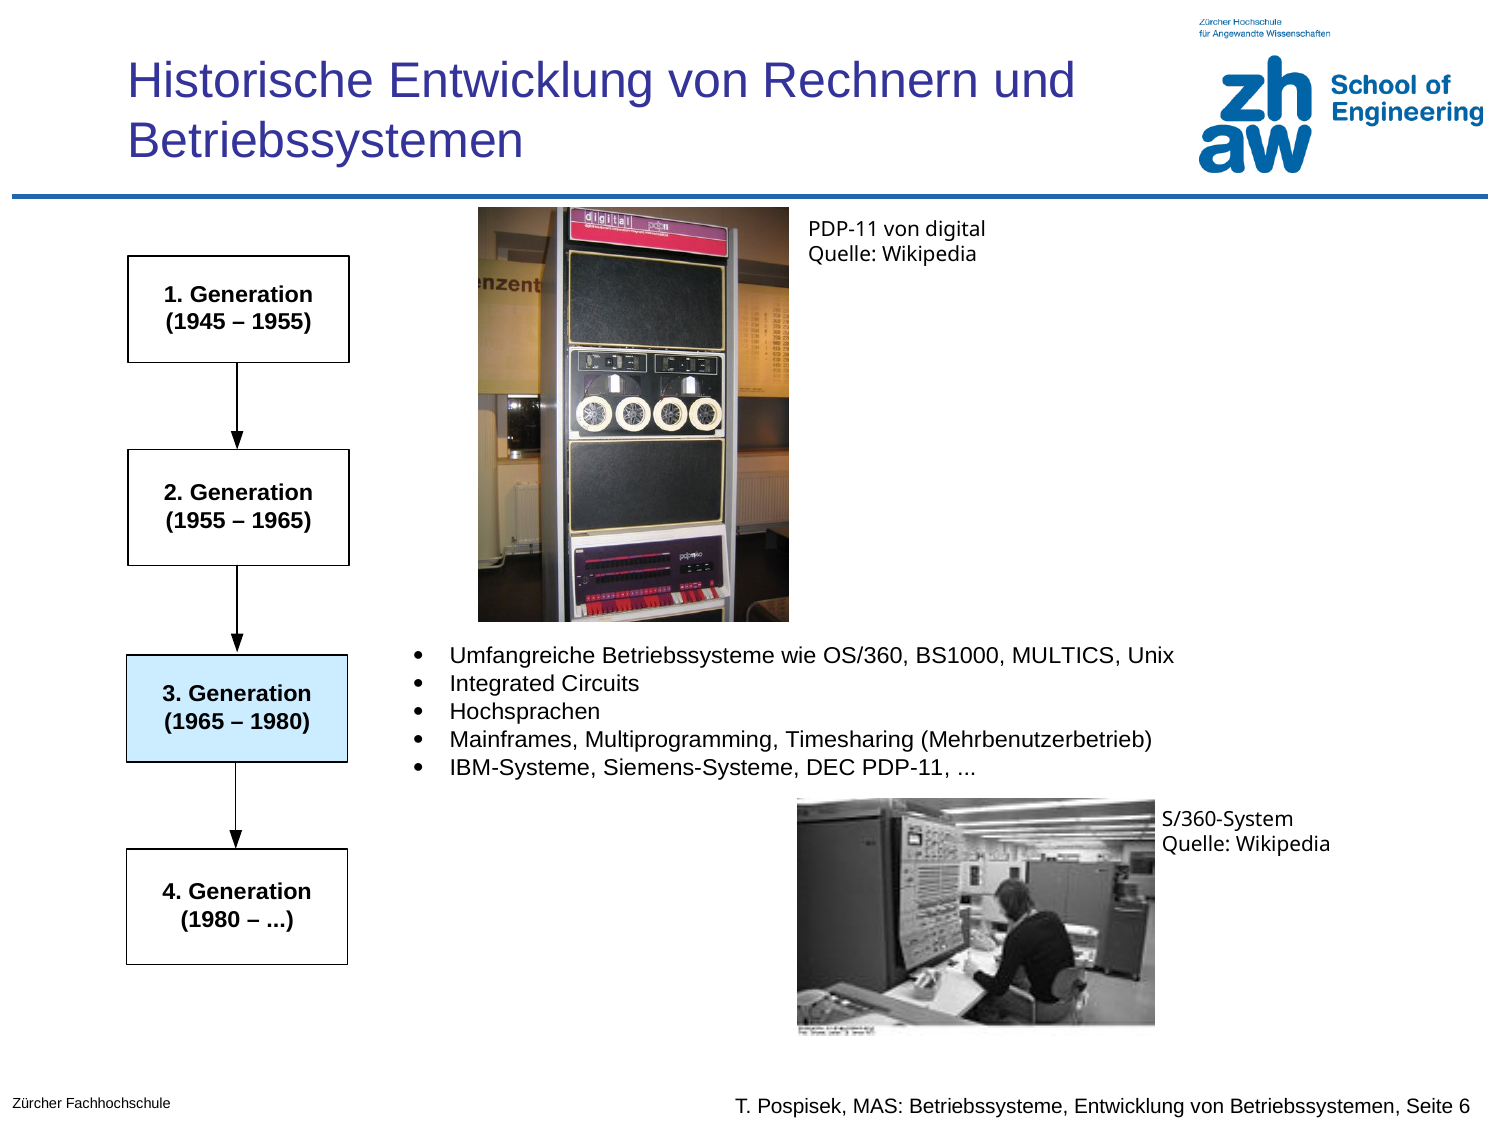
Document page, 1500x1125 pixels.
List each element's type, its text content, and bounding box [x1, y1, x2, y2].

text_box PDP-11 von digital Quelle: Wikipedia [793, 207, 1007, 252]
picture [1199, 19, 1483, 173]
text_box S/360-System Quelle: Wikipedia [1188, 798, 1346, 864]
picture [122, 207, 1188, 1036]
title Historische Entwicklung von Rechnern und Betriebssystemen [112, 50, 1391, 175]
